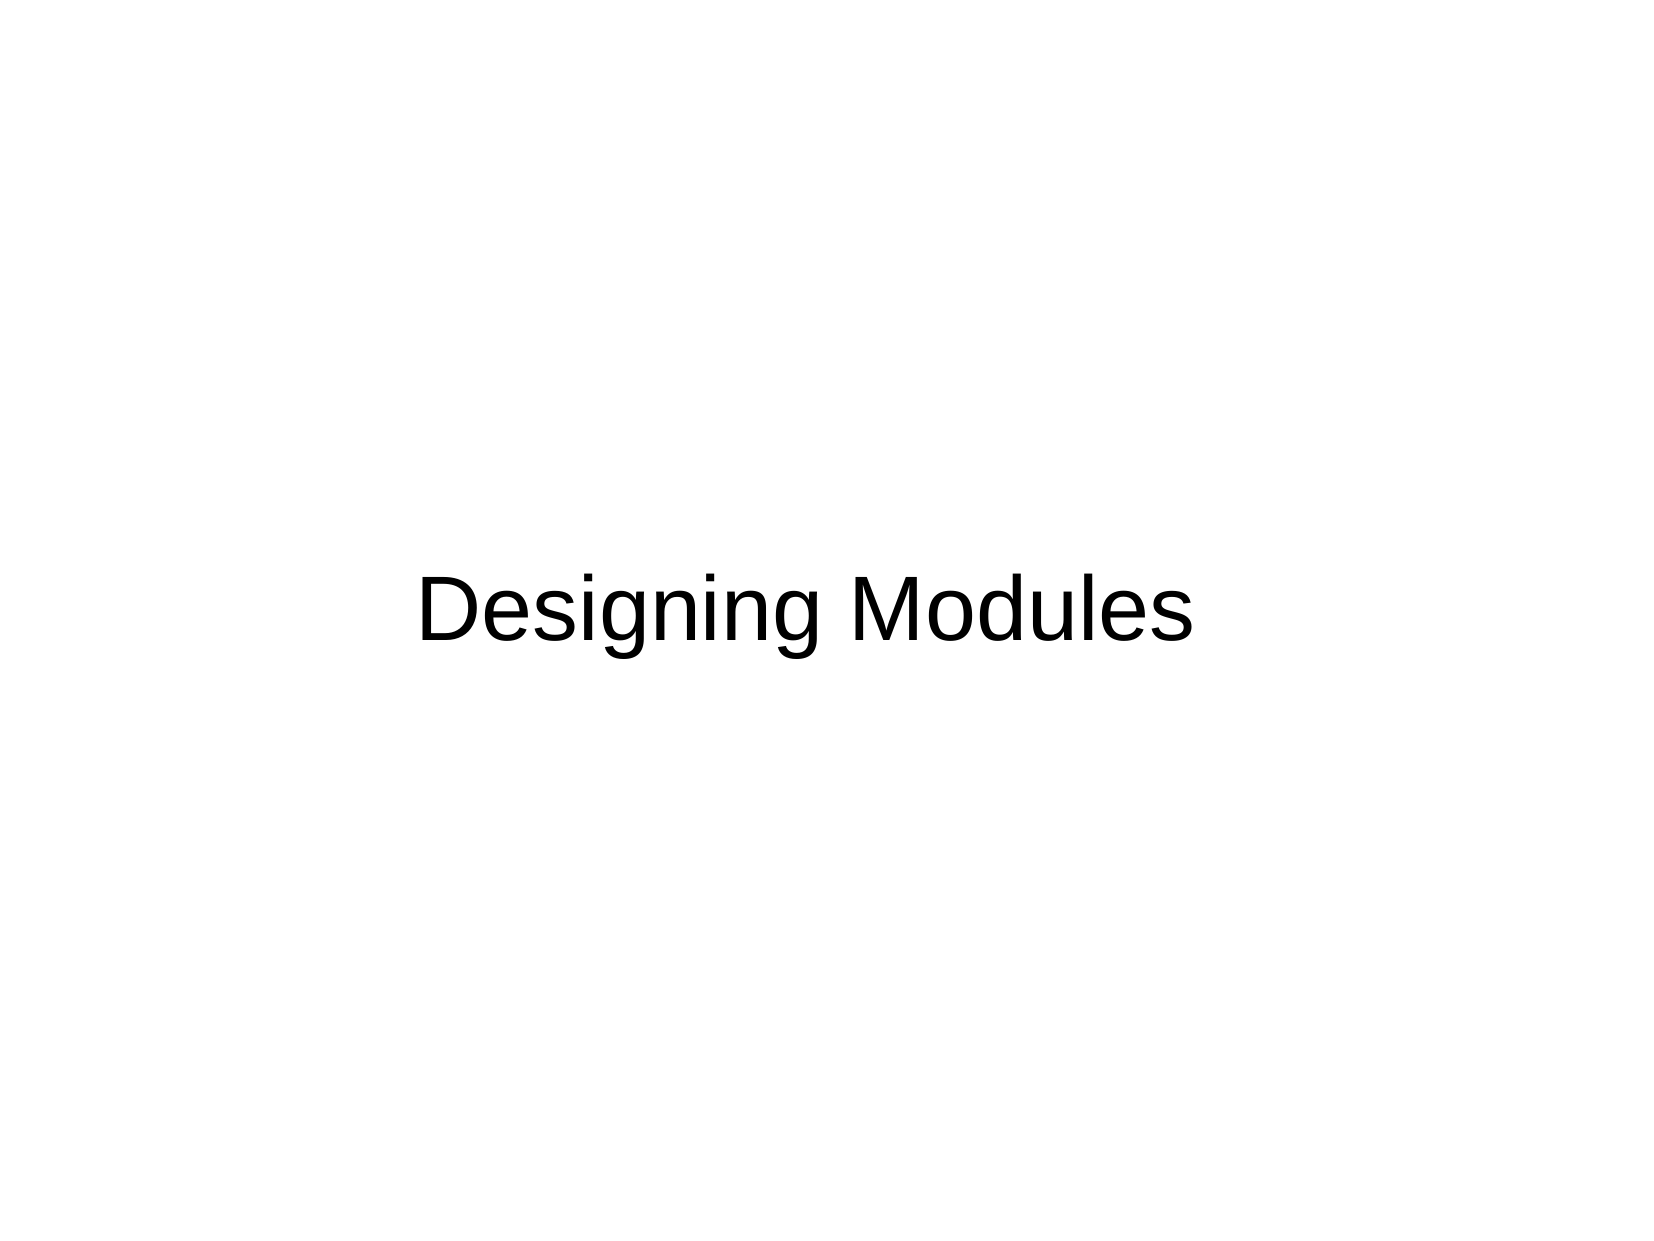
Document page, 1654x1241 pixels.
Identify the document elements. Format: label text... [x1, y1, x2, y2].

title Designing Modules [61, 505, 1551, 713]
